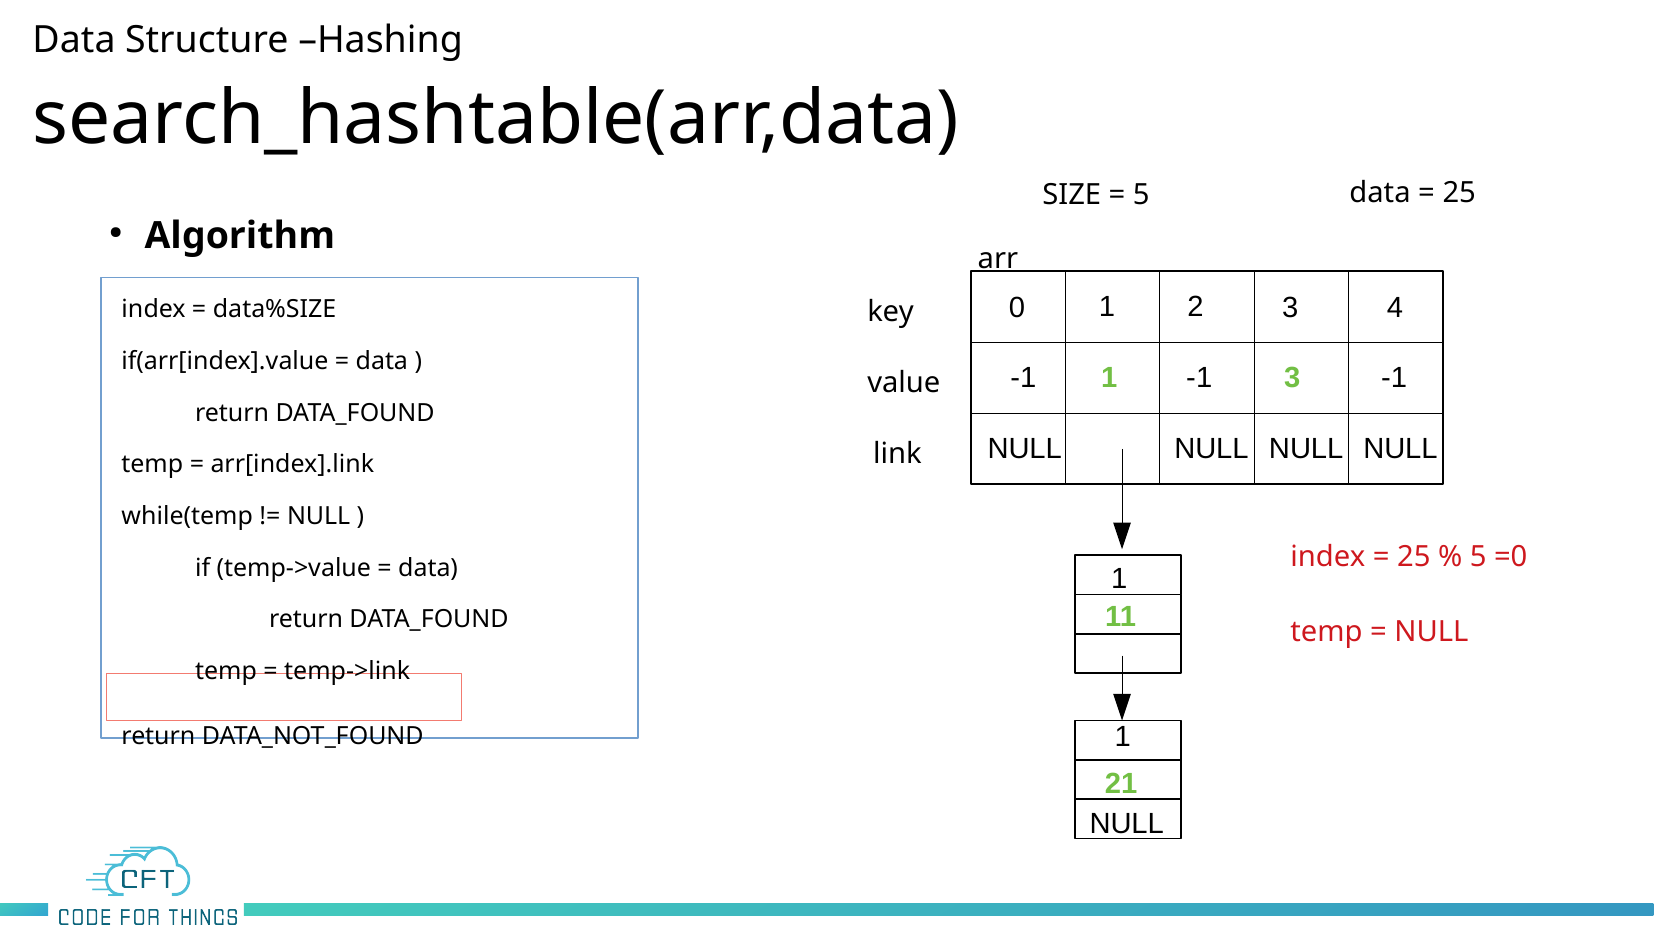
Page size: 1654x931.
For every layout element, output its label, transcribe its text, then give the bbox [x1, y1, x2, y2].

text_box [1143, 555, 1182, 592]
text_box [1255, 473, 1348, 484]
text_box [1160, 473, 1254, 484]
text_box [1018, 343, 1065, 413]
text_box [1255, 271, 1348, 342]
text_box [100, 277, 638, 739]
text_box [970, 473, 1065, 484]
text_box [1349, 271, 1444, 342]
text_box 1 [1084, 282, 1131, 331]
text_box 1 [1096, 554, 1143, 592]
text_box 11 [1090, 592, 1199, 640]
text_box [1349, 473, 1444, 484]
text_box [1160, 343, 1254, 413]
text_box [1255, 414, 1348, 424]
text_box temp = NULL [1275, 602, 1583, 652]
text_box index = 25 % 5 =0 [1275, 527, 1583, 577]
text_box 4 [1372, 283, 1419, 331]
text_box [1066, 343, 1159, 413]
text_box -1 [1171, 353, 1228, 402]
text_box key [852, 283, 1018, 353]
text_box value [852, 353, 1018, 437]
text_box 1 [1086, 353, 1142, 402]
text_box [1160, 414, 1254, 424]
text_box [1349, 414, 1444, 424]
text_box [1160, 271, 1254, 342]
text_box [970, 280, 1065, 342]
text_box NULL [972, 424, 1077, 473]
text_box link [858, 424, 973, 474]
text_box [1074, 555, 1182, 674]
text_box -1 [1366, 353, 1422, 402]
text_box Algorithm [94, 200, 886, 269]
text_box 3 [1269, 353, 1325, 402]
text_box [1066, 271, 1159, 342]
title Data Structure –Hashing search_hashtable(arr,data) [32, 12, 1630, 166]
picture [59, 846, 237, 925]
text_box SIZE = 5 [1027, 166, 1205, 216]
text_box 3 [1267, 283, 1314, 331]
text_box arr [963, 230, 1141, 280]
text_box 1 [1099, 712, 1146, 759]
text_box [1074, 720, 1099, 799]
text_box index = data%SIZE if(arr[index].value = data ) return DATA_FOUND temp = arr[index].link while(temp != NULL ) if (temp->value = data) return DATA_FOUND temp = temp->link return DATA_NOT_FOUND [106, 283, 798, 839]
text_box data = 25 [1334, 163, 1512, 214]
text_box -1 [995, 353, 1052, 402]
text_box 0 [994, 283, 1041, 332]
text_box NULL [1254, 424, 1348, 473]
text_box 21 [1090, 759, 1170, 808]
text_box [1018, 414, 1065, 424]
text_box NULL [1074, 799, 1179, 847]
text_box NULL [1348, 424, 1453, 473]
text_box [1255, 343, 1348, 413]
text_box [1146, 720, 1182, 839]
text_box 2 [1172, 282, 1219, 331]
text_box NULL [1159, 424, 1254, 473]
text_box [1349, 343, 1444, 413]
text_box [1066, 414, 1159, 484]
